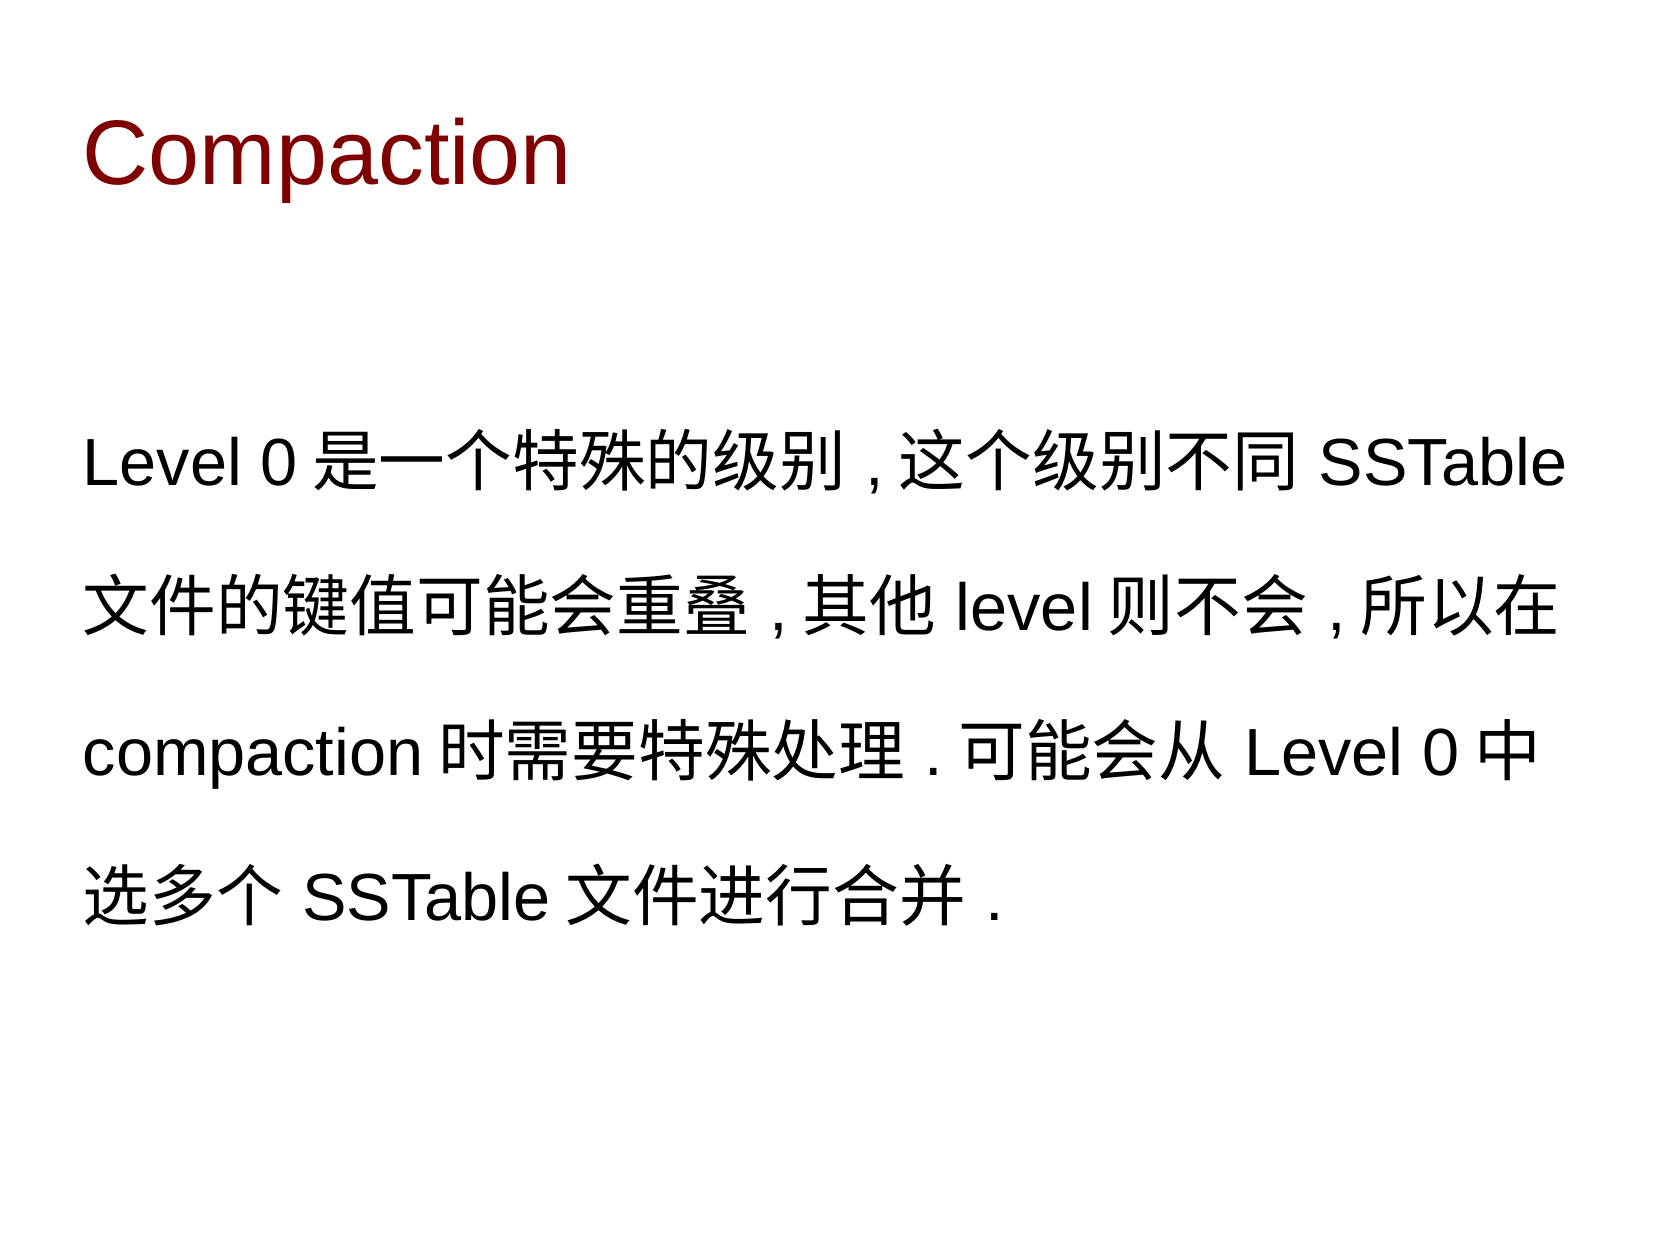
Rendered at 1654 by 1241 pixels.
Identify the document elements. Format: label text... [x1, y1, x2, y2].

title Compaction [82, 49, 1571, 257]
subtitle Level 0是一个特殊的级别,这个级别不同SSTable文件的键值可能会重叠,其他level则不会,所以在compaction时需要特殊处理.可能会从Level 0中选多个SSTable文件进行合并. [82, 290, 1571, 1010]
